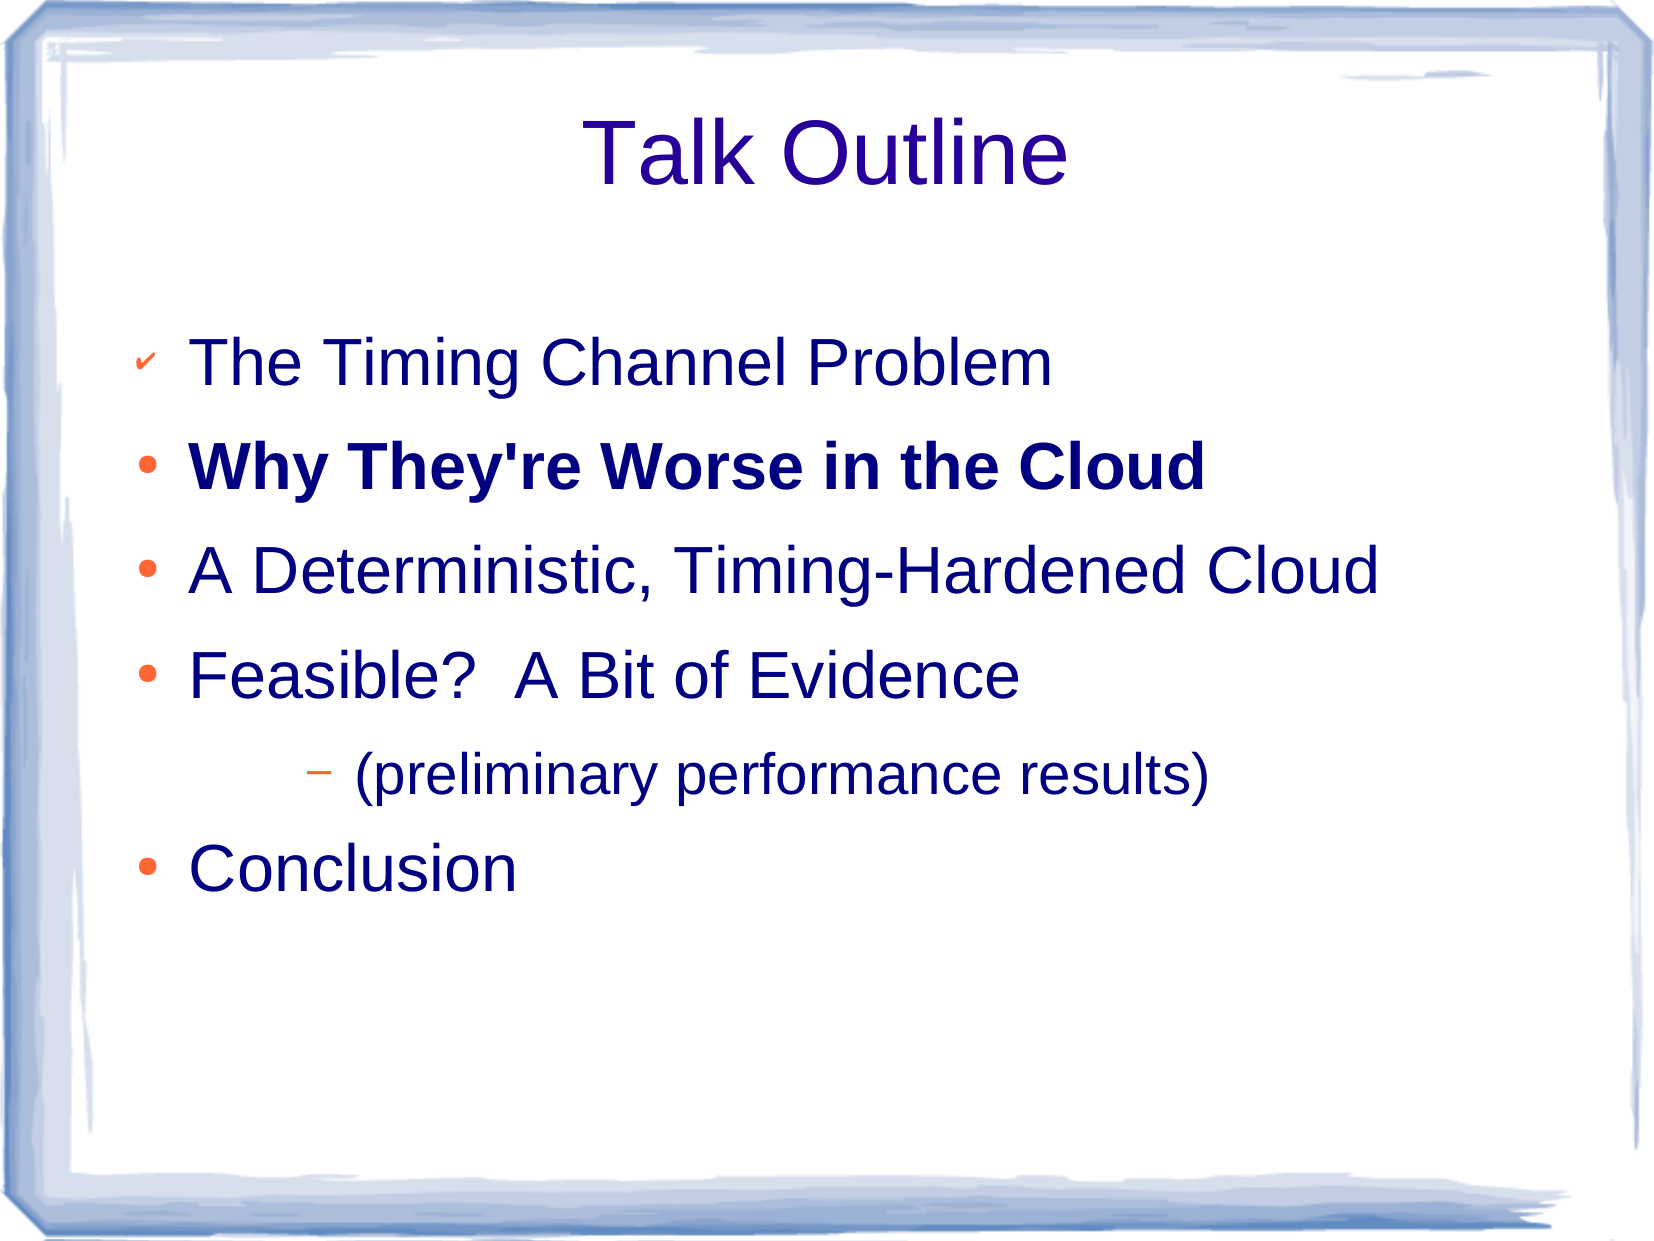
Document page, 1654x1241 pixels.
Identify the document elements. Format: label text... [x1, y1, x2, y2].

title Talk Outline [82, 56, 1571, 250]
picture [0, 0, 1654, 1241]
list The Timing Channel Problem Why They're Worse in the Cloud A Deterministic, Timing-Hardened Cloud Feasible? A Bit of Evidence (preliminary performance results) Conclusion [118, 324, 1571, 990]
